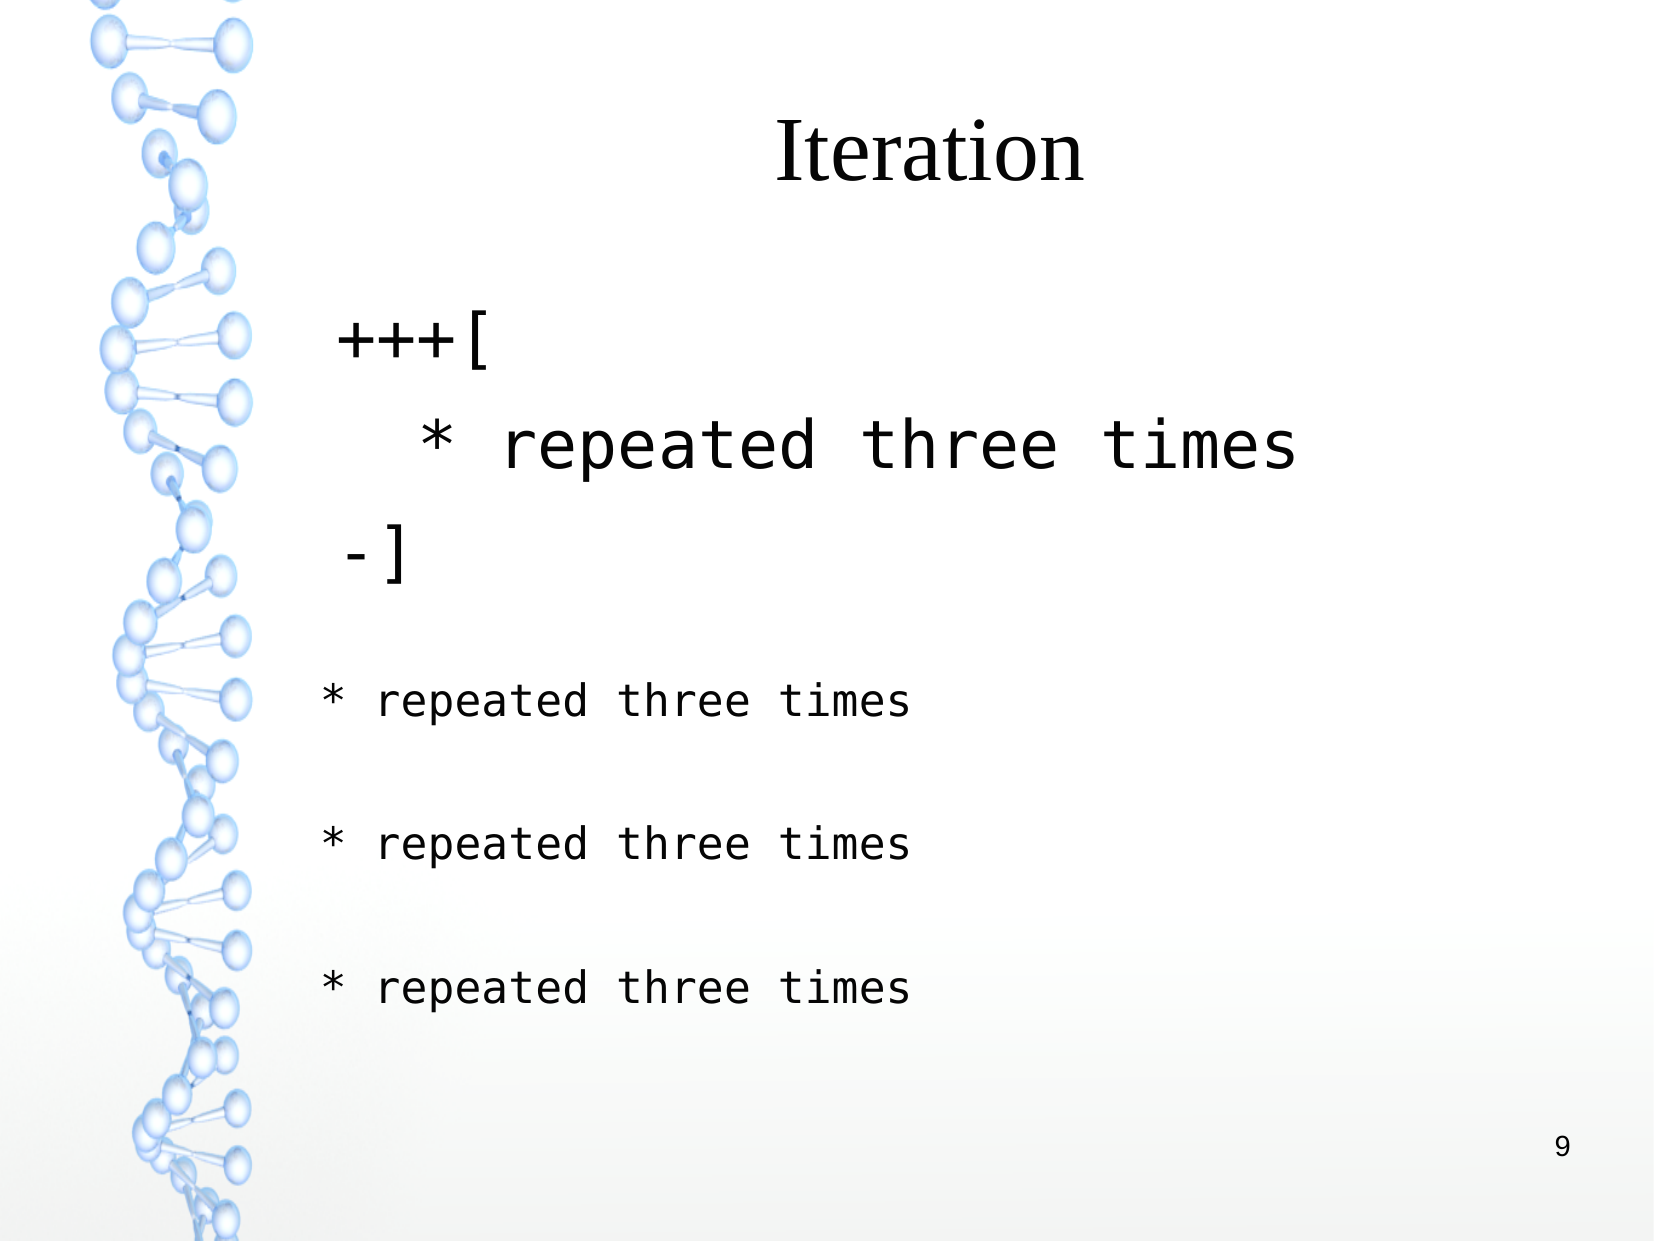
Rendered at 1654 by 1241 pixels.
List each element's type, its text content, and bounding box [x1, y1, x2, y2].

list +++[ * repeated three times -] [265, 299, 1595, 643]
picture [0, 0, 1654, 1241]
list * repeated three times * repeated three times * repeated three times [265, 674, 1595, 1018]
title Iteration [265, 47, 1595, 252]
